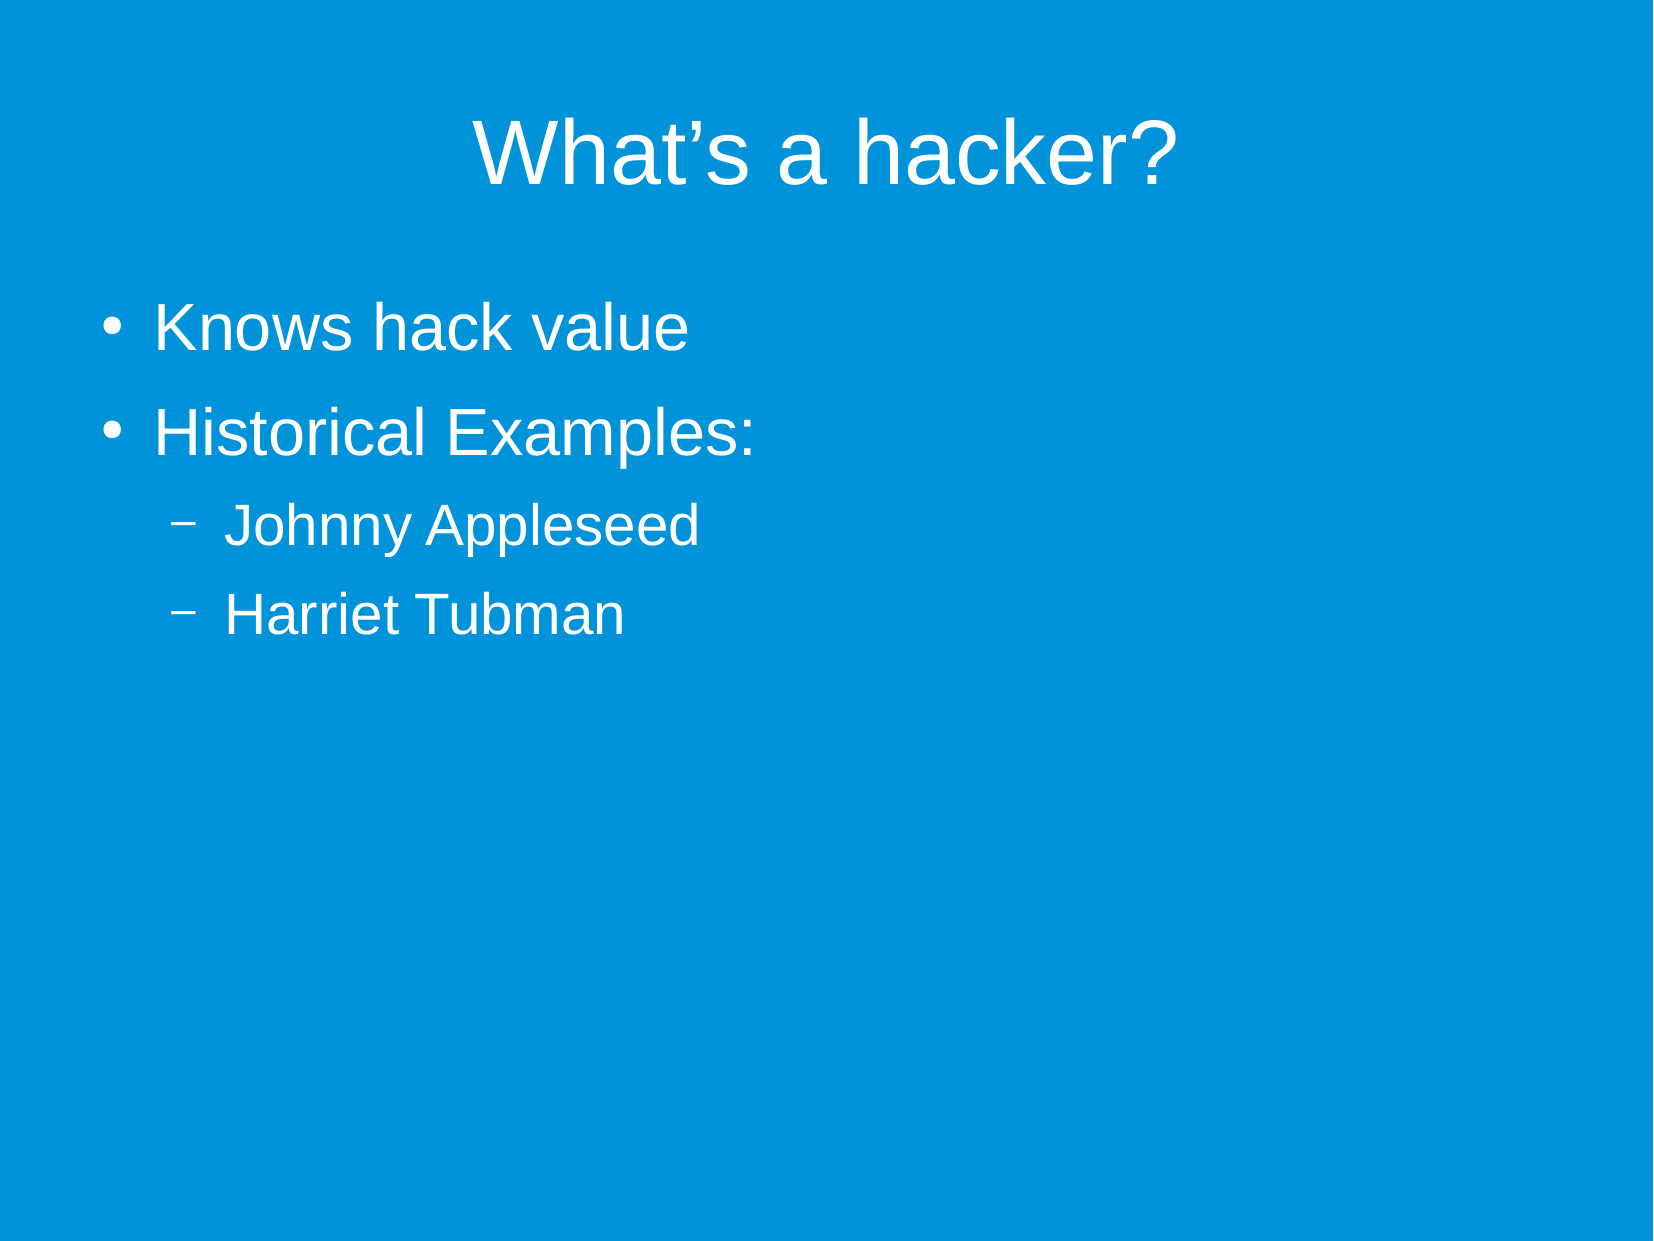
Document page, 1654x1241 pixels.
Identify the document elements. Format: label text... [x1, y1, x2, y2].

title What’s a hacker? [82, 49, 1571, 257]
list Knows hack value Historical Examples: Johnny Appleseed Harriet Tubman [82, 290, 1571, 1010]
